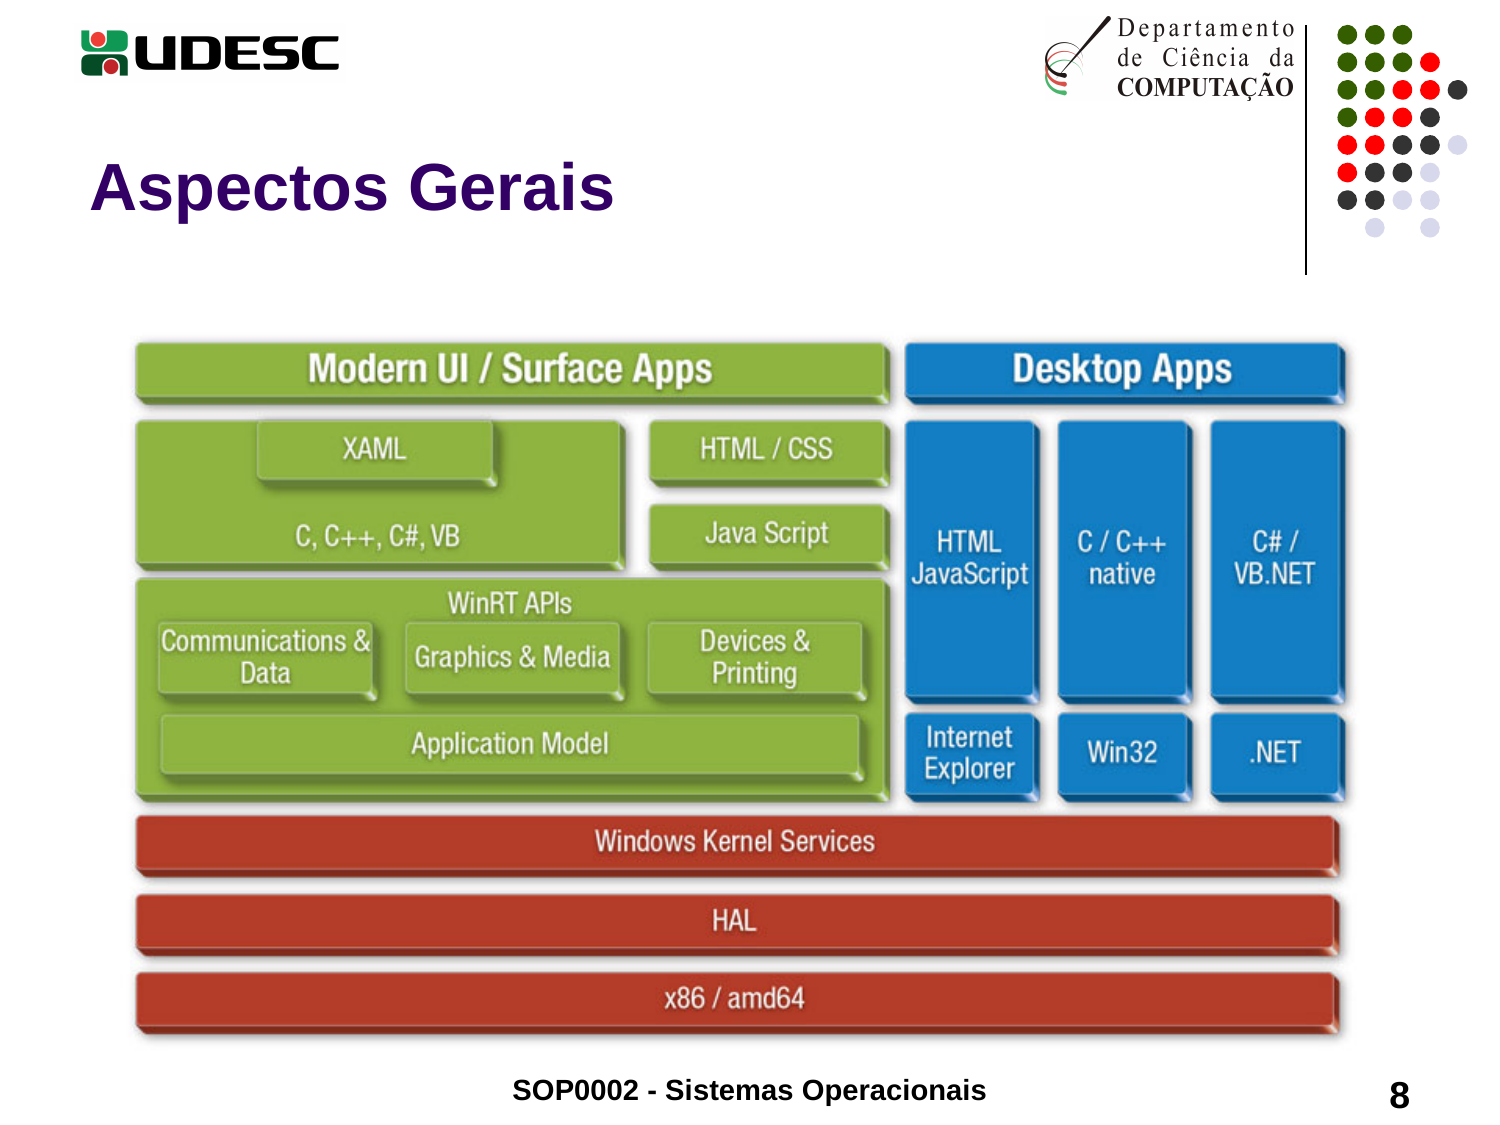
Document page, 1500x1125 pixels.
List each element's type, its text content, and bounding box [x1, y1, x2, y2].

picture [1045, 16, 1294, 101]
title Aspectos Gerais [74, 101, 1313, 233]
picture [118, 324, 1369, 1058]
picture [74, 23, 346, 83]
